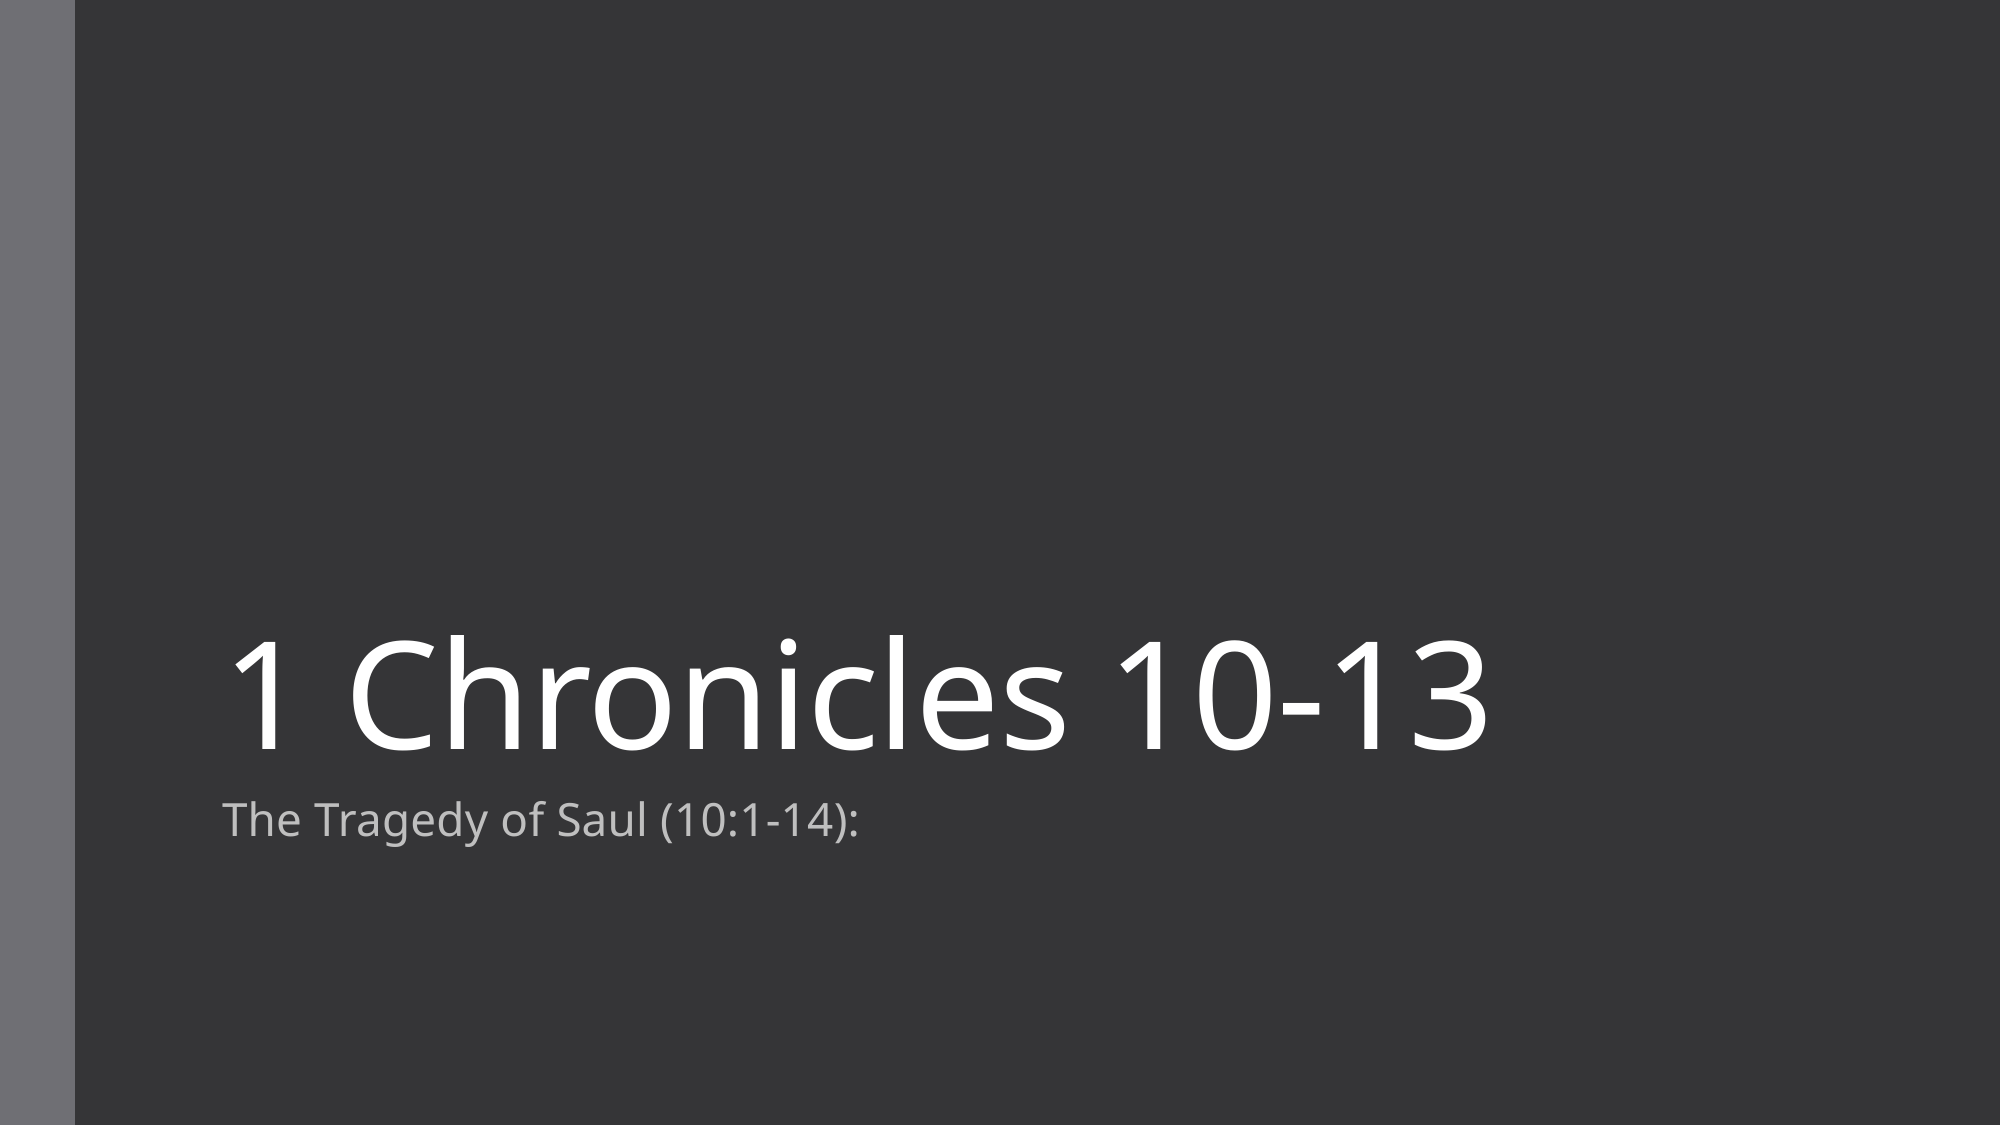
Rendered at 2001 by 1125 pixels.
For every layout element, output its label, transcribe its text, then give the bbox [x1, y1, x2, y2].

title 1 Chronicles 10-13 [206, 124, 1752, 787]
subtitle The Tragedy of Saul (10:1-14): [206, 787, 1752, 1066]
